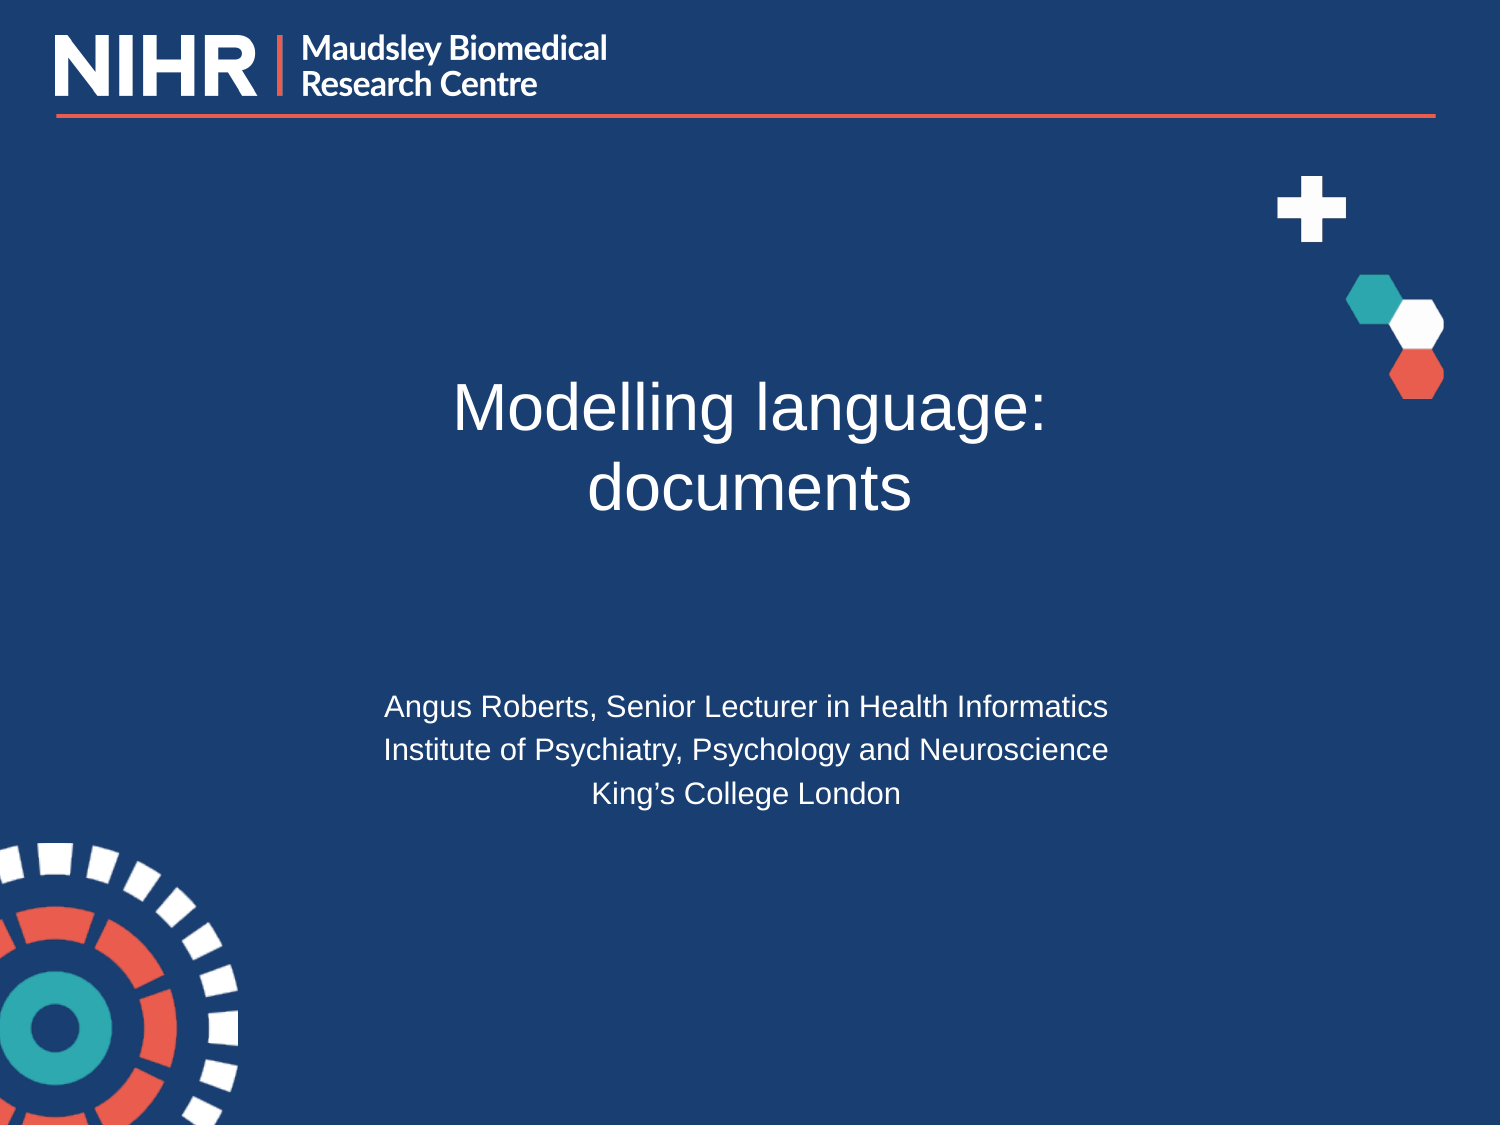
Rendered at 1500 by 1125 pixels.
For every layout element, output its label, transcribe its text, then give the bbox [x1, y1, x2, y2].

title Modelling language: documents [112, 264, 1388, 532]
picture [17, 0, 643, 140]
subtitle Angus Roberts, Senior Lecturer in Health Informatics Institute of Psychiatry, Psychology and Neuroscience King’s College London [41, 634, 1451, 821]
